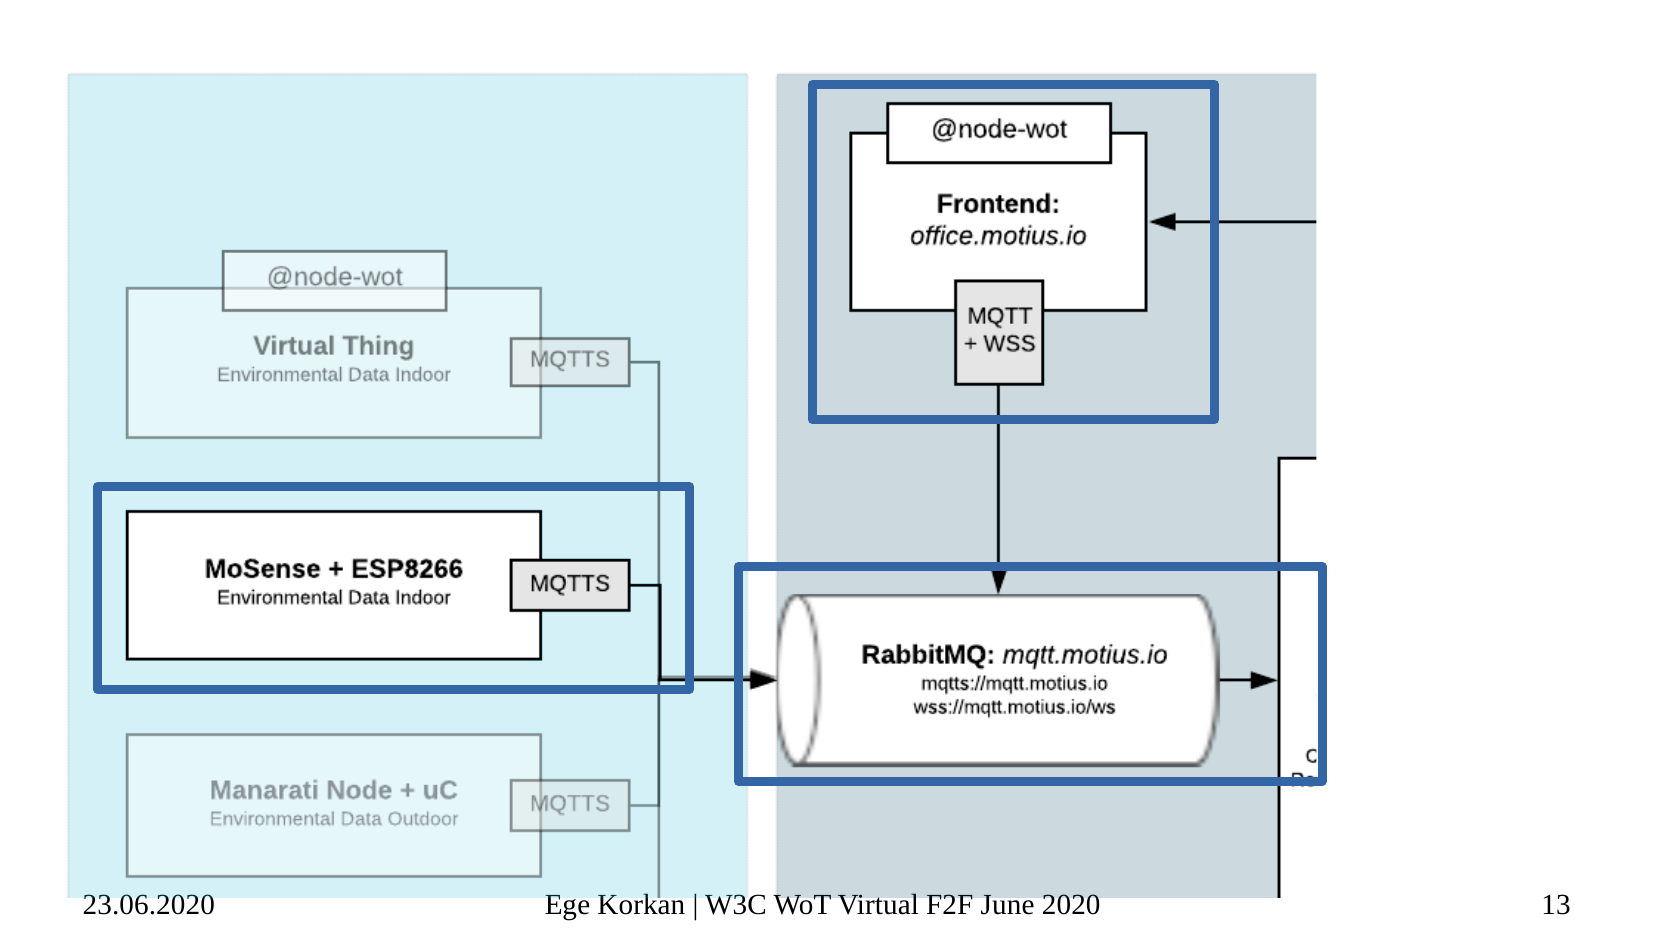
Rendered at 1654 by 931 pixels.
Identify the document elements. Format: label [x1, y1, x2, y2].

picture [30, 24, 1317, 898]
picture [743, 571, 1317, 777]
